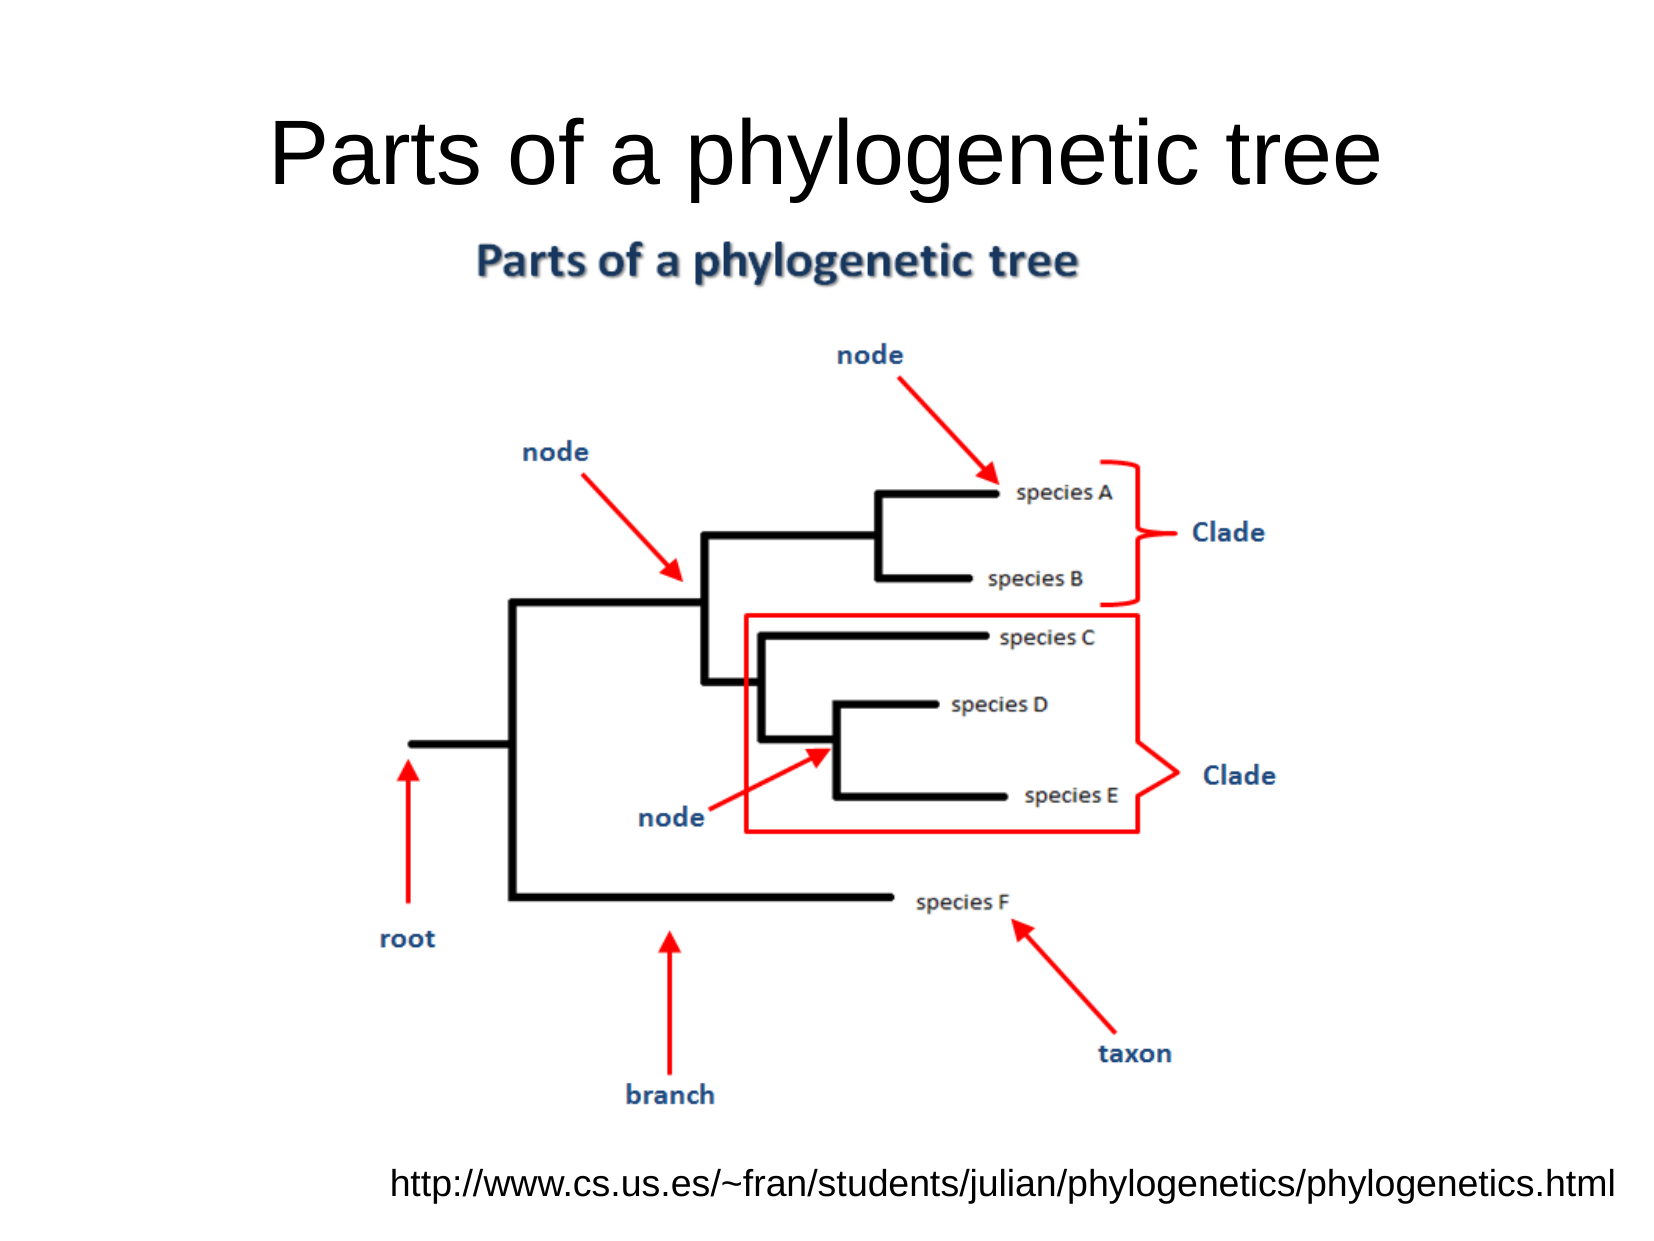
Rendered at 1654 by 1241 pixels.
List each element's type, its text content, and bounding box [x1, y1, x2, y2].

picture [270, 209, 1336, 1156]
title Parts of a phylogenetic tree [82, 49, 1571, 257]
text_box http://www.cs.us.es/~fran/students/julian/phylogenetics/phylogenetics.html [375, 1155, 1632, 1212]
